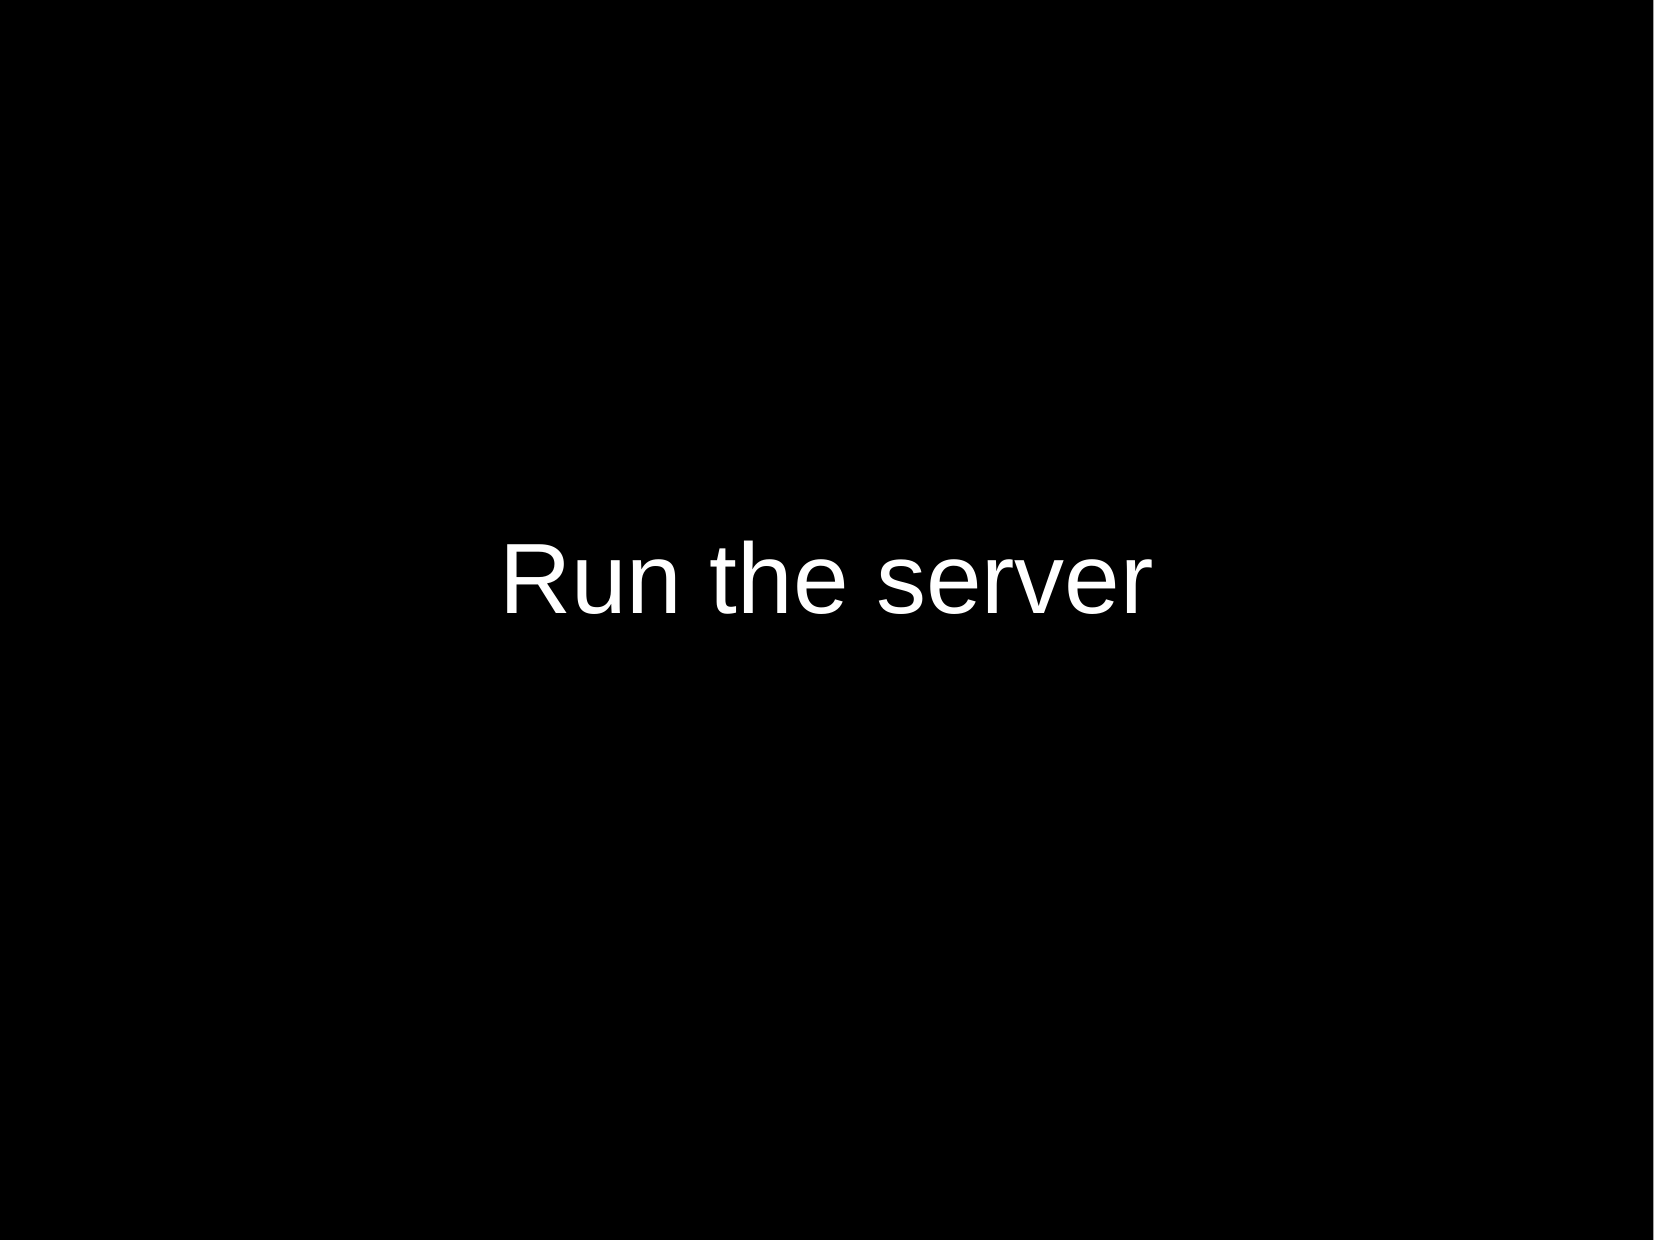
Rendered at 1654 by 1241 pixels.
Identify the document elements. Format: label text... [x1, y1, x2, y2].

subtitle Run the server [82, 56, 1571, 1102]
